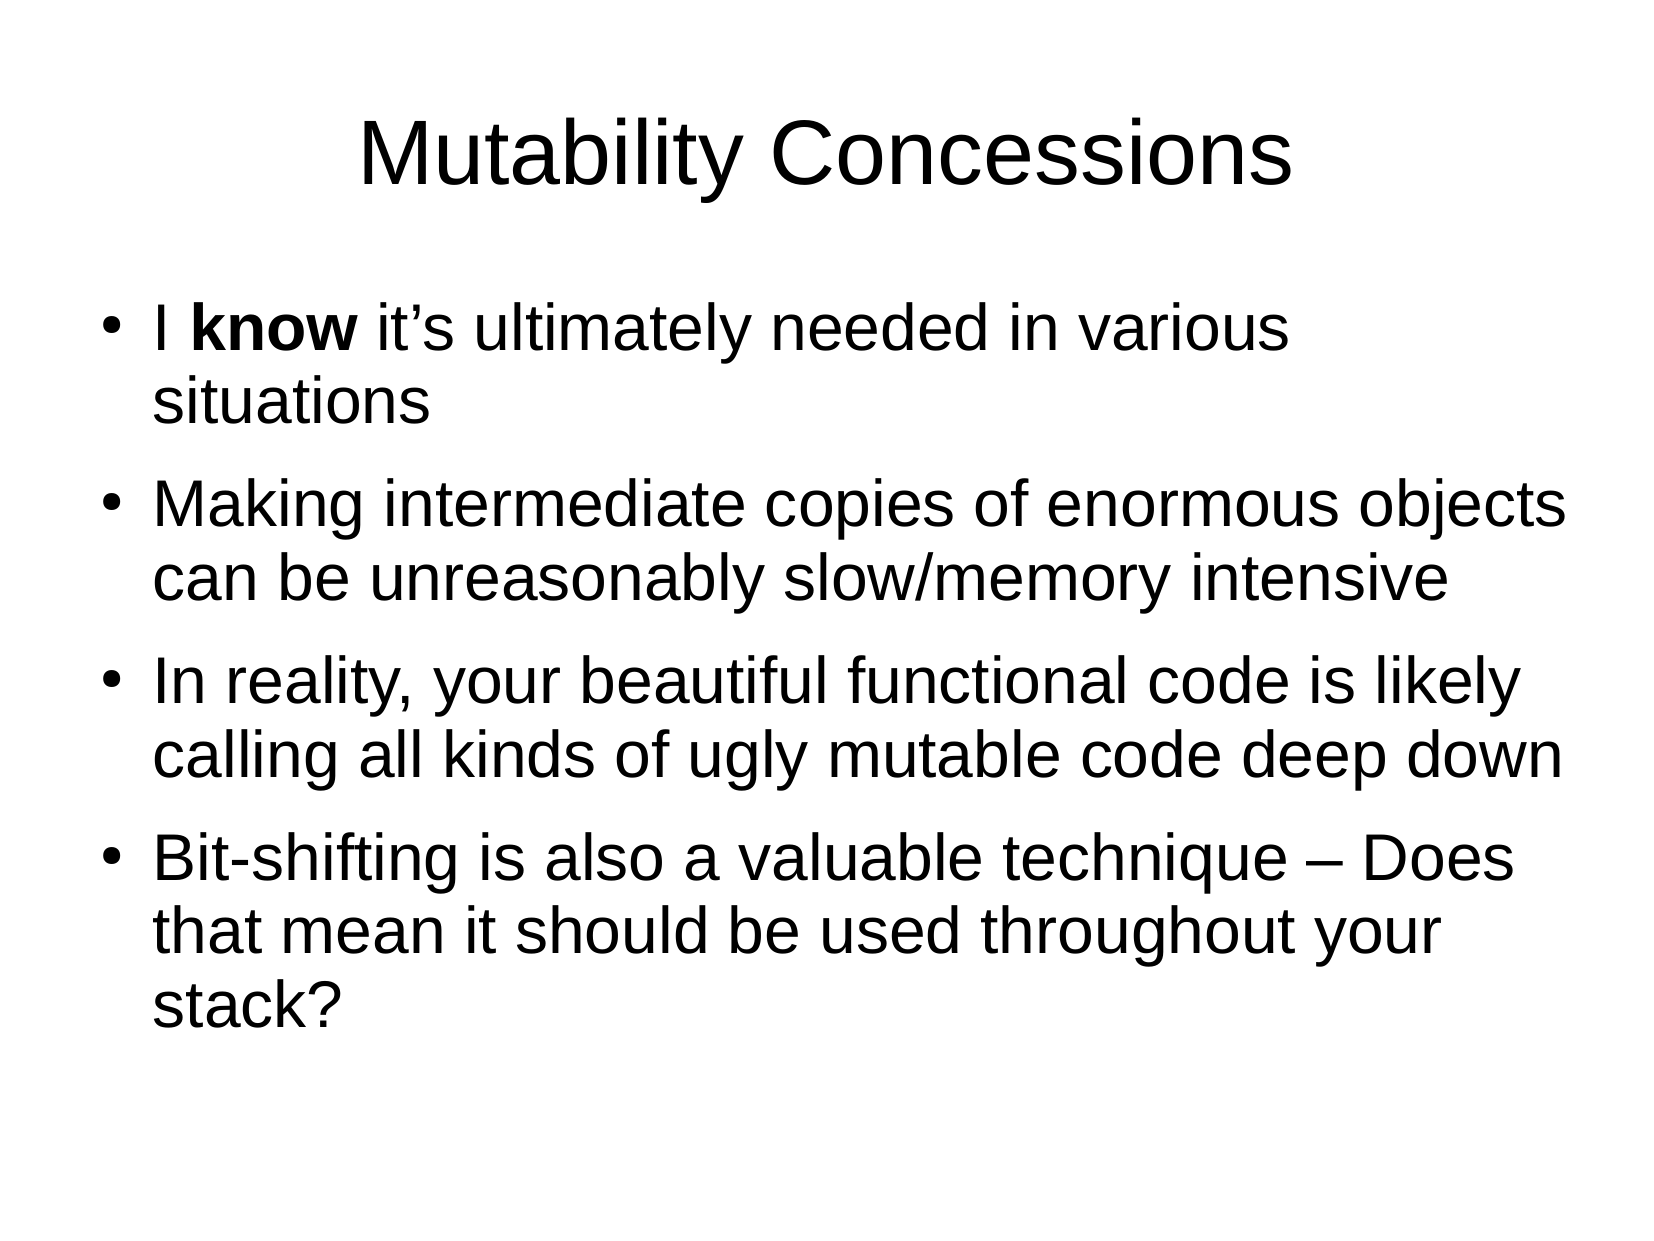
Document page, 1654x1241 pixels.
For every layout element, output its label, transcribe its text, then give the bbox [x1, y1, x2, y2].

list I know it’s ultimately needed in various situations Making intermediate copies of enormous objects can be unreasonably slow/memory intensive In reality, your beautiful functional code is likely calling all kinds of ugly mutable code deep down Bit-shifting is also a valuable technique – Does that mean it should be used throughout your stack? [82, 290, 1571, 1201]
title Mutability Concessions [82, 49, 1571, 257]
